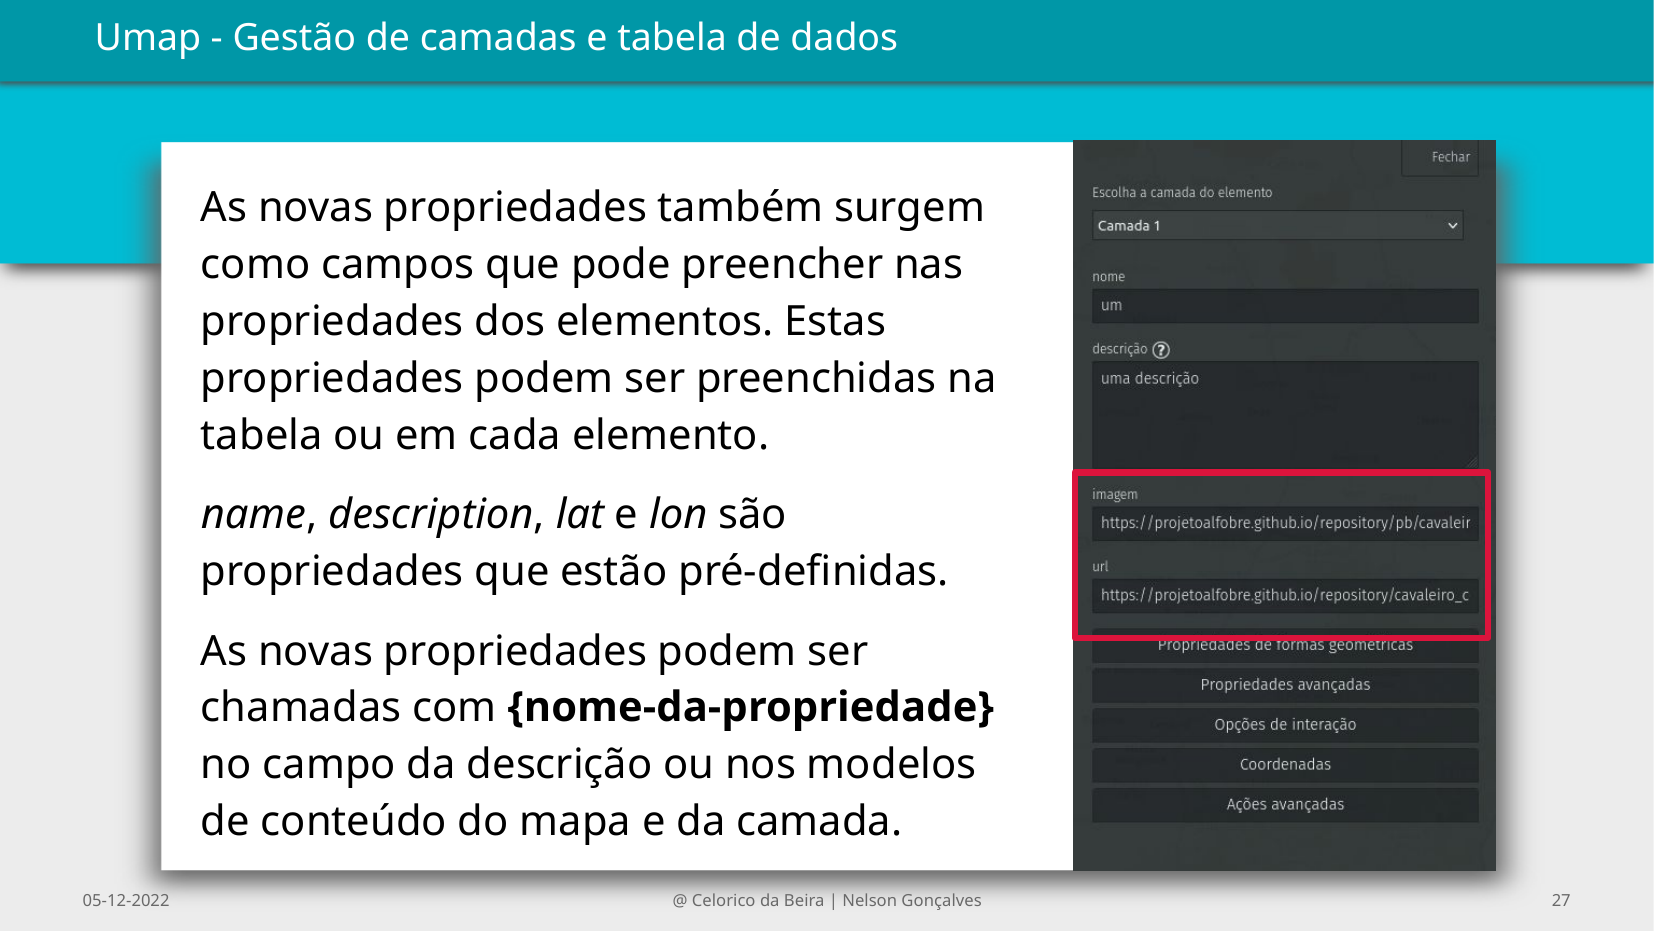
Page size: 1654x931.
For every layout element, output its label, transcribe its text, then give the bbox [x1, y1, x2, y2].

picture [0, 0, 1654, 931]
title Umap - Gestão de camadas e tabela de dados [94, 10, 1583, 63]
list As novas propriedades também surgem como campos que pode preencher nas propriedades dos elementos. Estas propriedades podem ser preenchidas na tabela ou em cada elemento. name, description, lat e lon são propriedades que estão pré-definidas. As novas propriedades podem ser chamadas com {nome-da-propriedade} no campo da descrição ou nos modelos de conteúdo do mapa e da camada. [200, 177, 1028, 863]
